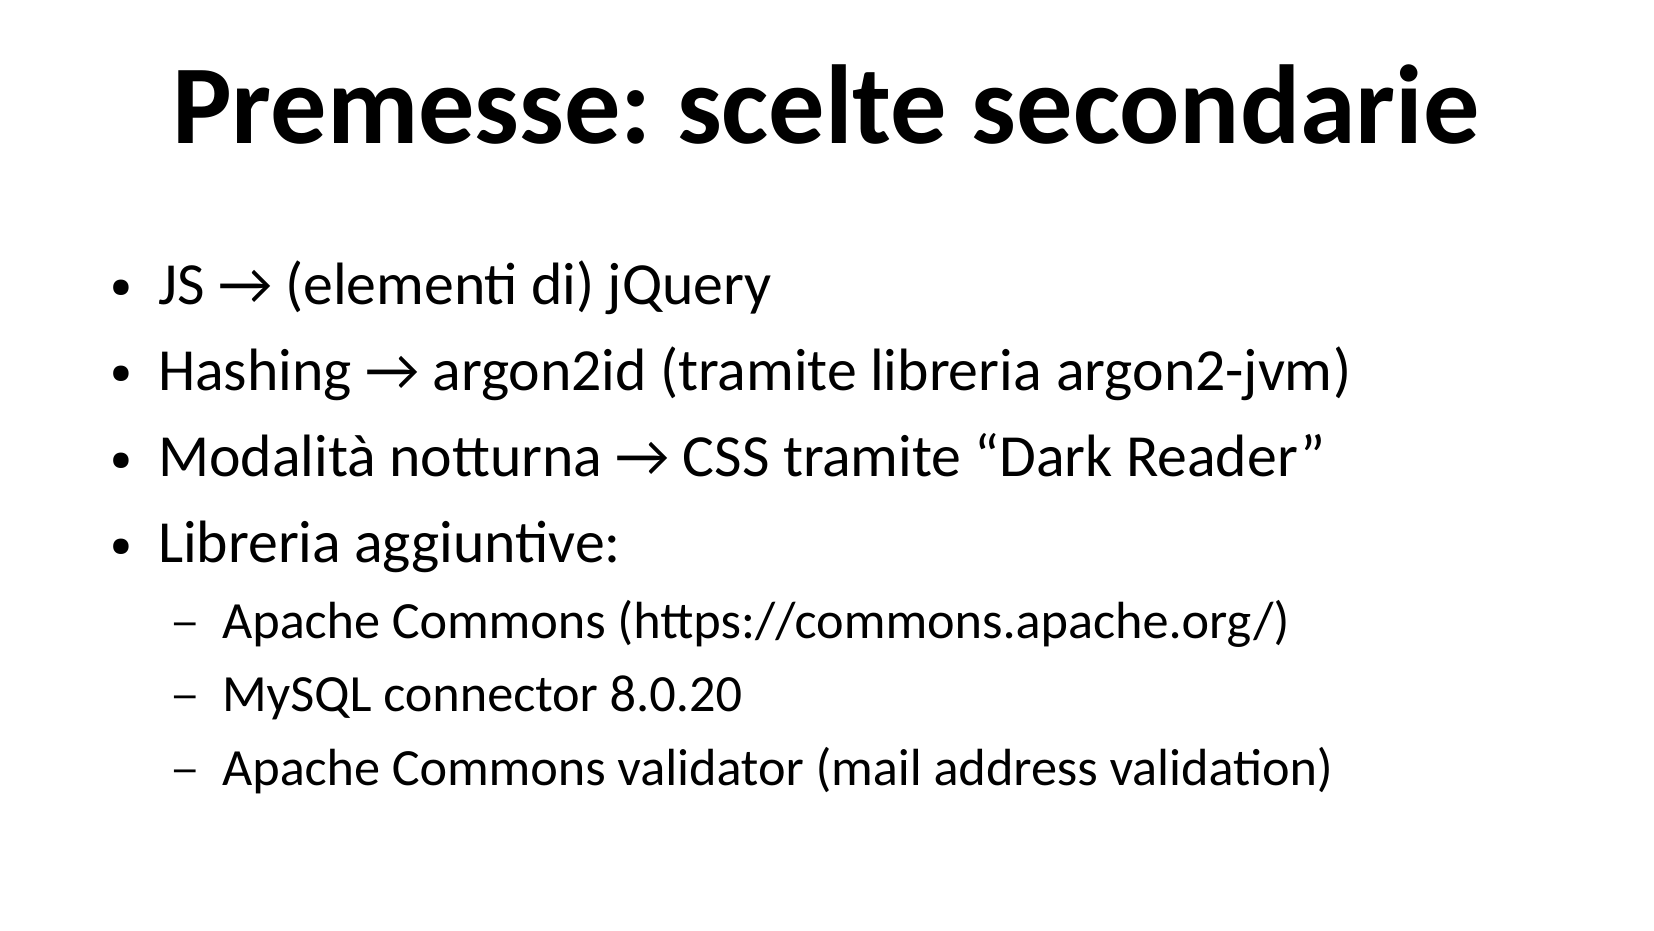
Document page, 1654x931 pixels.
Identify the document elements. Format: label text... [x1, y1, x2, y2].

title Premesse: scelte secondarie [82, 0, 1571, 284]
list JS → (elementi di) jQuery Hashing → argon2id (tramite libreria argon2-jvm) Modalità notturna → CSS tramite “Dark Reader” Libreria aggiuntive: Apache Commons (https://commons.apache.org/) MySQL connector 8.0.20 Apache Commons validator (mail address validation) [94, 259, 1583, 800]
